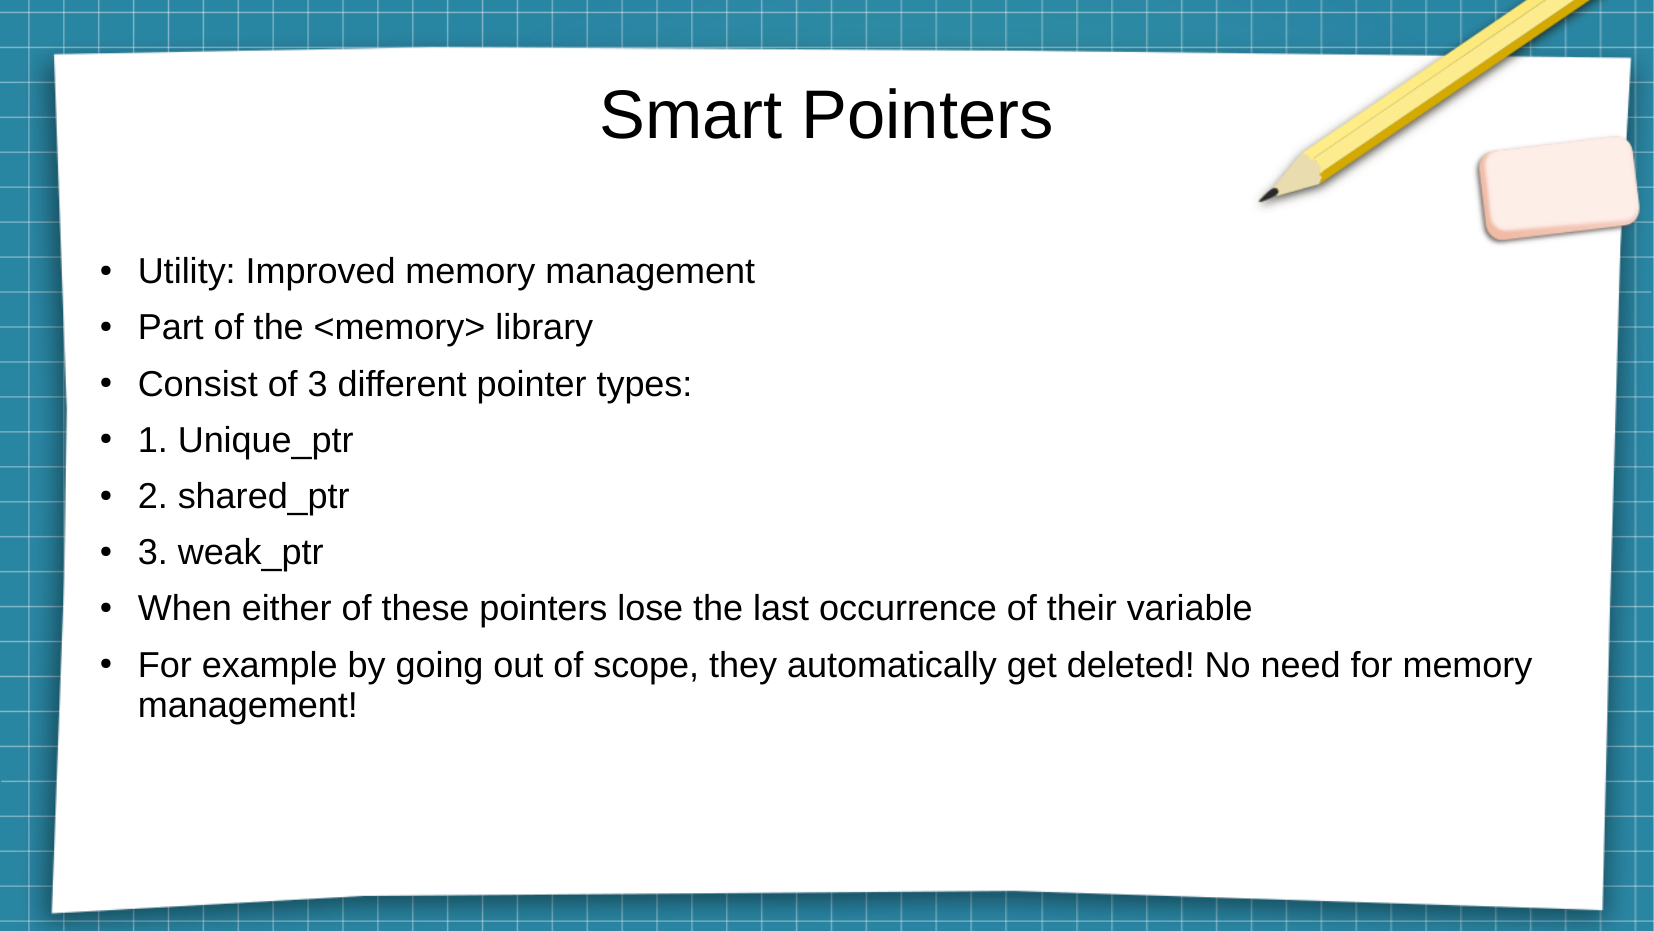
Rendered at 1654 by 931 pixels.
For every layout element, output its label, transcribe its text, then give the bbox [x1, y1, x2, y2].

picture [0, 0, 1654, 931]
title Smart Pointers [82, 37, 1571, 193]
list Utility: Improved memory management Part of the <memory> library Consist of 3 different pointer types: 1. Unique_ptr 2. shared_ptr 3. weak_ptr When either of these pointers lose the last occurrence of their variable For example by going out of scope, they automatically get deleted! No need for memory management! [86, 251, 1576, 729]
